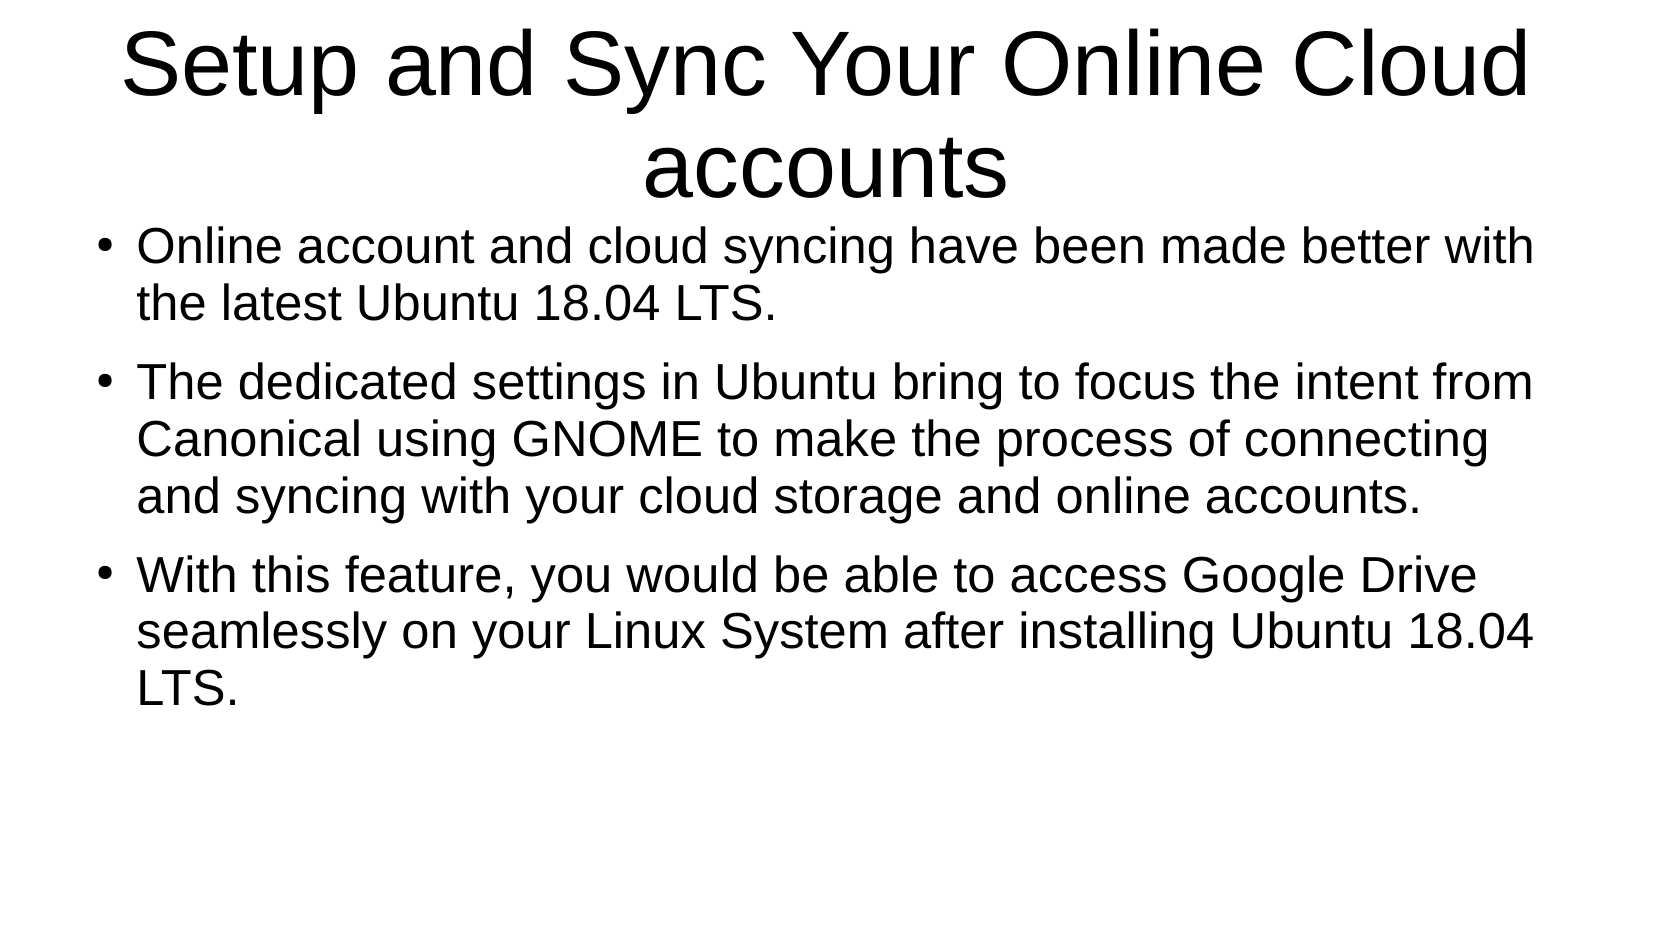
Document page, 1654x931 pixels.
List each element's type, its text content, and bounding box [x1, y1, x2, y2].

list Online account and cloud syncing have been made better with the latest Ubuntu 18.04 LTS. The dedicated settings in Ubuntu bring to focus the intent from Canonical using GNOME to make the process of connecting and syncing with your cloud storage and online accounts. With this feature, you would be able to access Google Drive seamlessly on your Linux System after installing Ubuntu 18.04 LTS. [82, 217, 1571, 758]
title Setup and Sync Your Online Cloud accounts [82, 12, 1571, 217]
